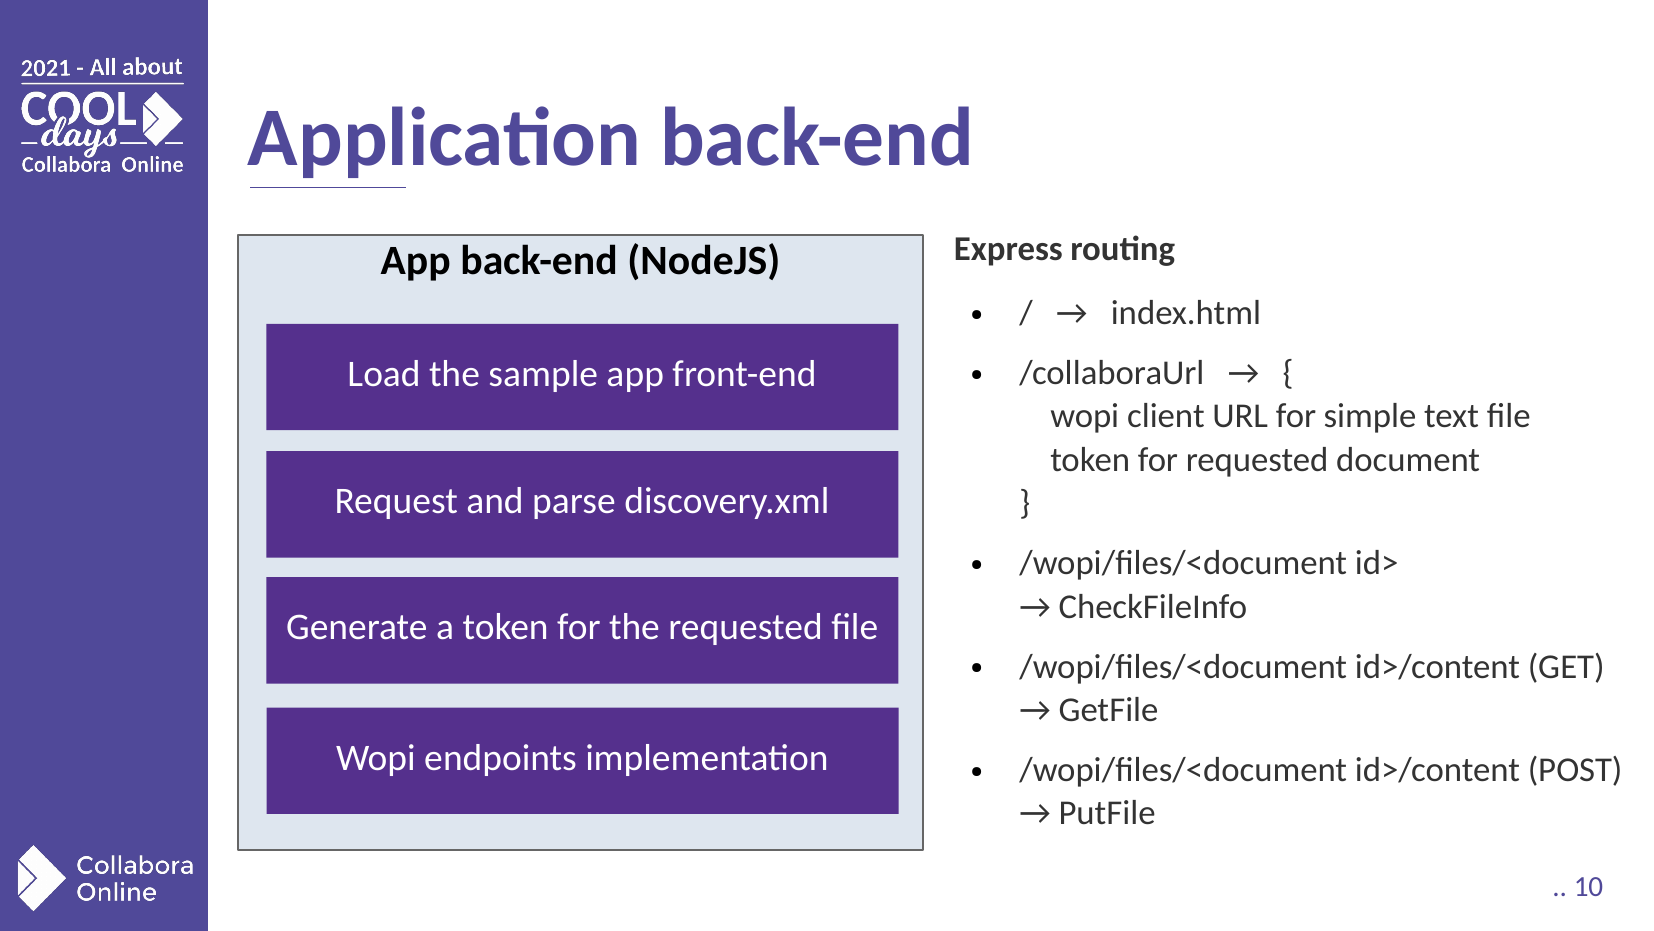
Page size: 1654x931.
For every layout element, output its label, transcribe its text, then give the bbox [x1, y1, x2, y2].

text_box Load the sample app front-end [266, 323, 899, 431]
text_box Request and parse discovery.xml [266, 451, 899, 558]
picture [21, 57, 184, 172]
text_box Generate a token for the requested file [266, 577, 899, 684]
list Express routing / → index.html /collaboraUrl → { wopi client URL for simple text file token for requested document } /wopi/files/<document id> → CheckFileInfo /wopi/files/<document id>/content (GET) → GetFile /wopi/files/<document id>/content (POST) → PutFile [953, 225, 1643, 847]
text_box App back-end (NodeJS) [237, 235, 924, 851]
text_box Wopi endpoints implementation [266, 707, 899, 814]
picture [13, 840, 197, 916]
title Application back-end [247, 54, 1581, 186]
